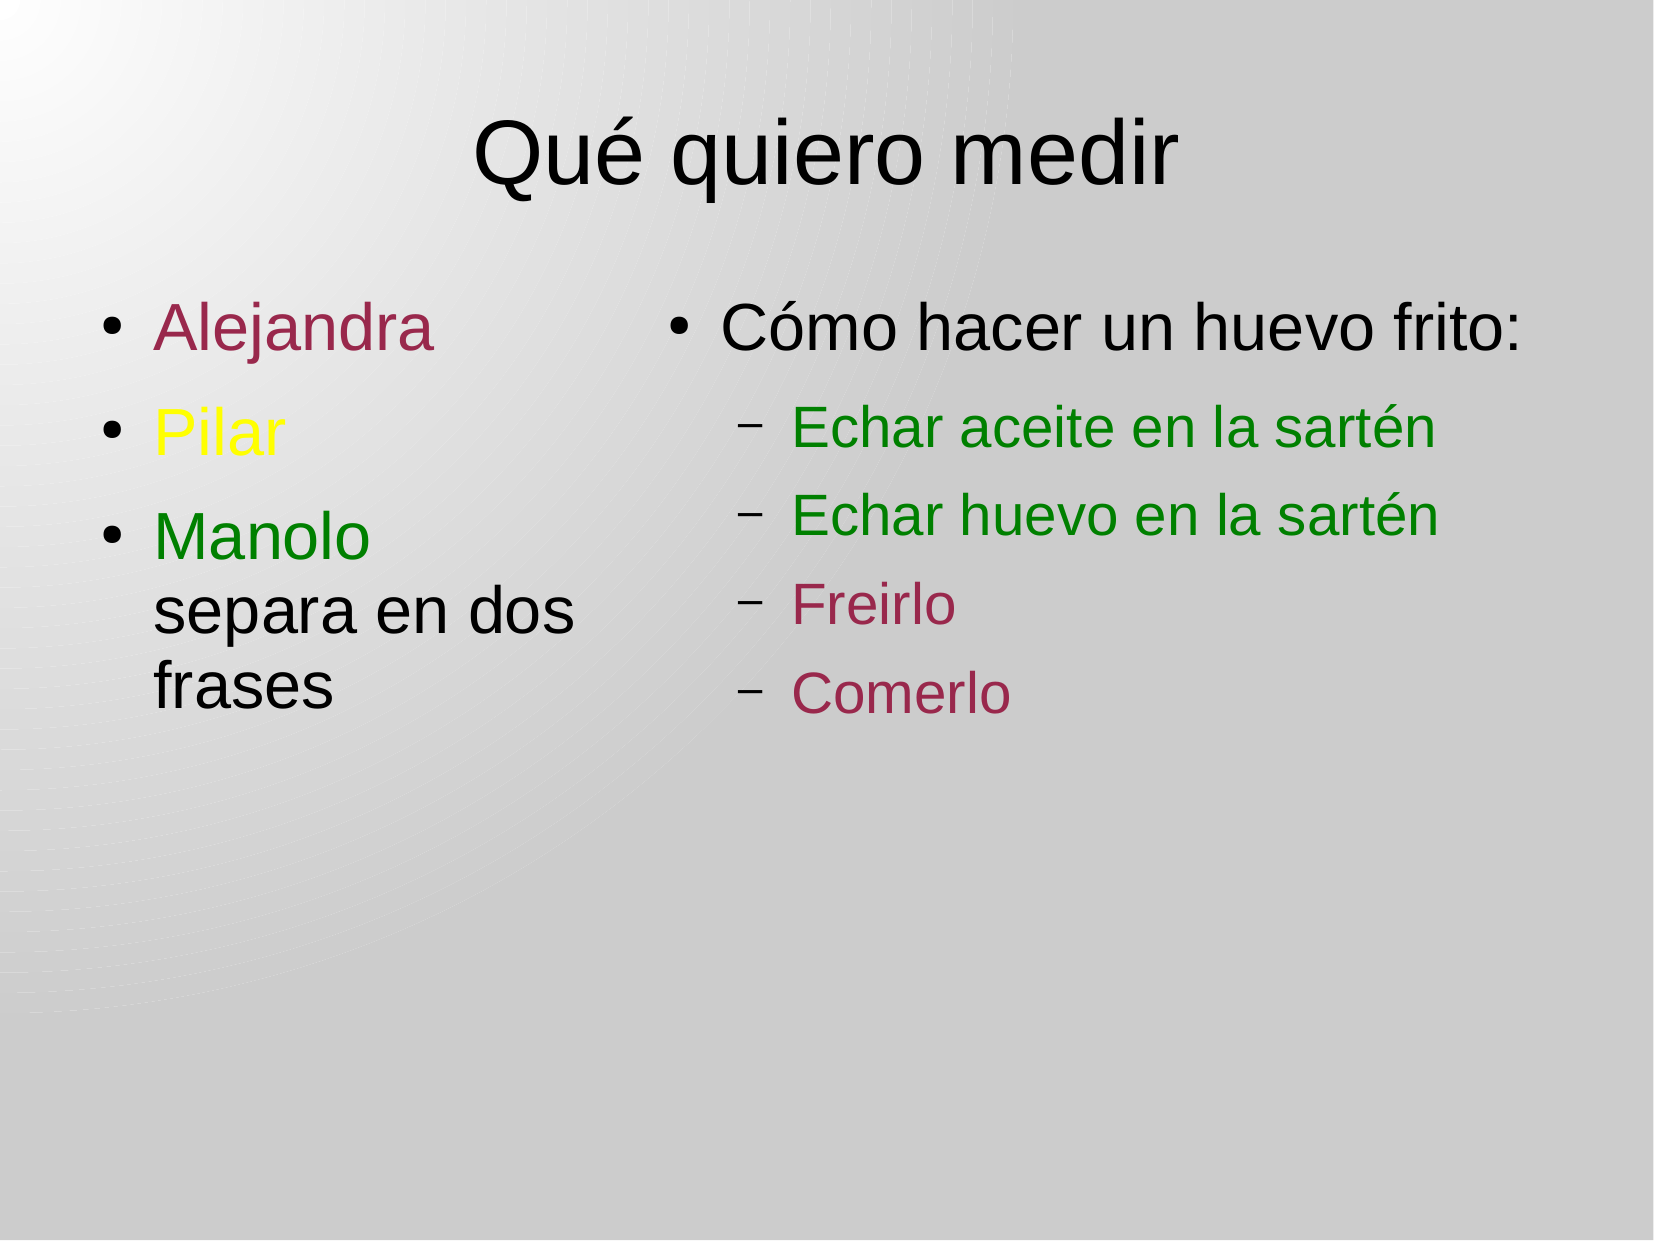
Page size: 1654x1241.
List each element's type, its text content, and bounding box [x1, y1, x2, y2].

title Qué quiero medir [82, 49, 1571, 257]
list Alejandra Pilar Manolo separa en dos frases [82, 290, 591, 1109]
list Cómo hacer un huevo frito: Echar aceite en la sartén Echar huevo en la sartén Freirlo Comerlo [649, 290, 1539, 1109]
